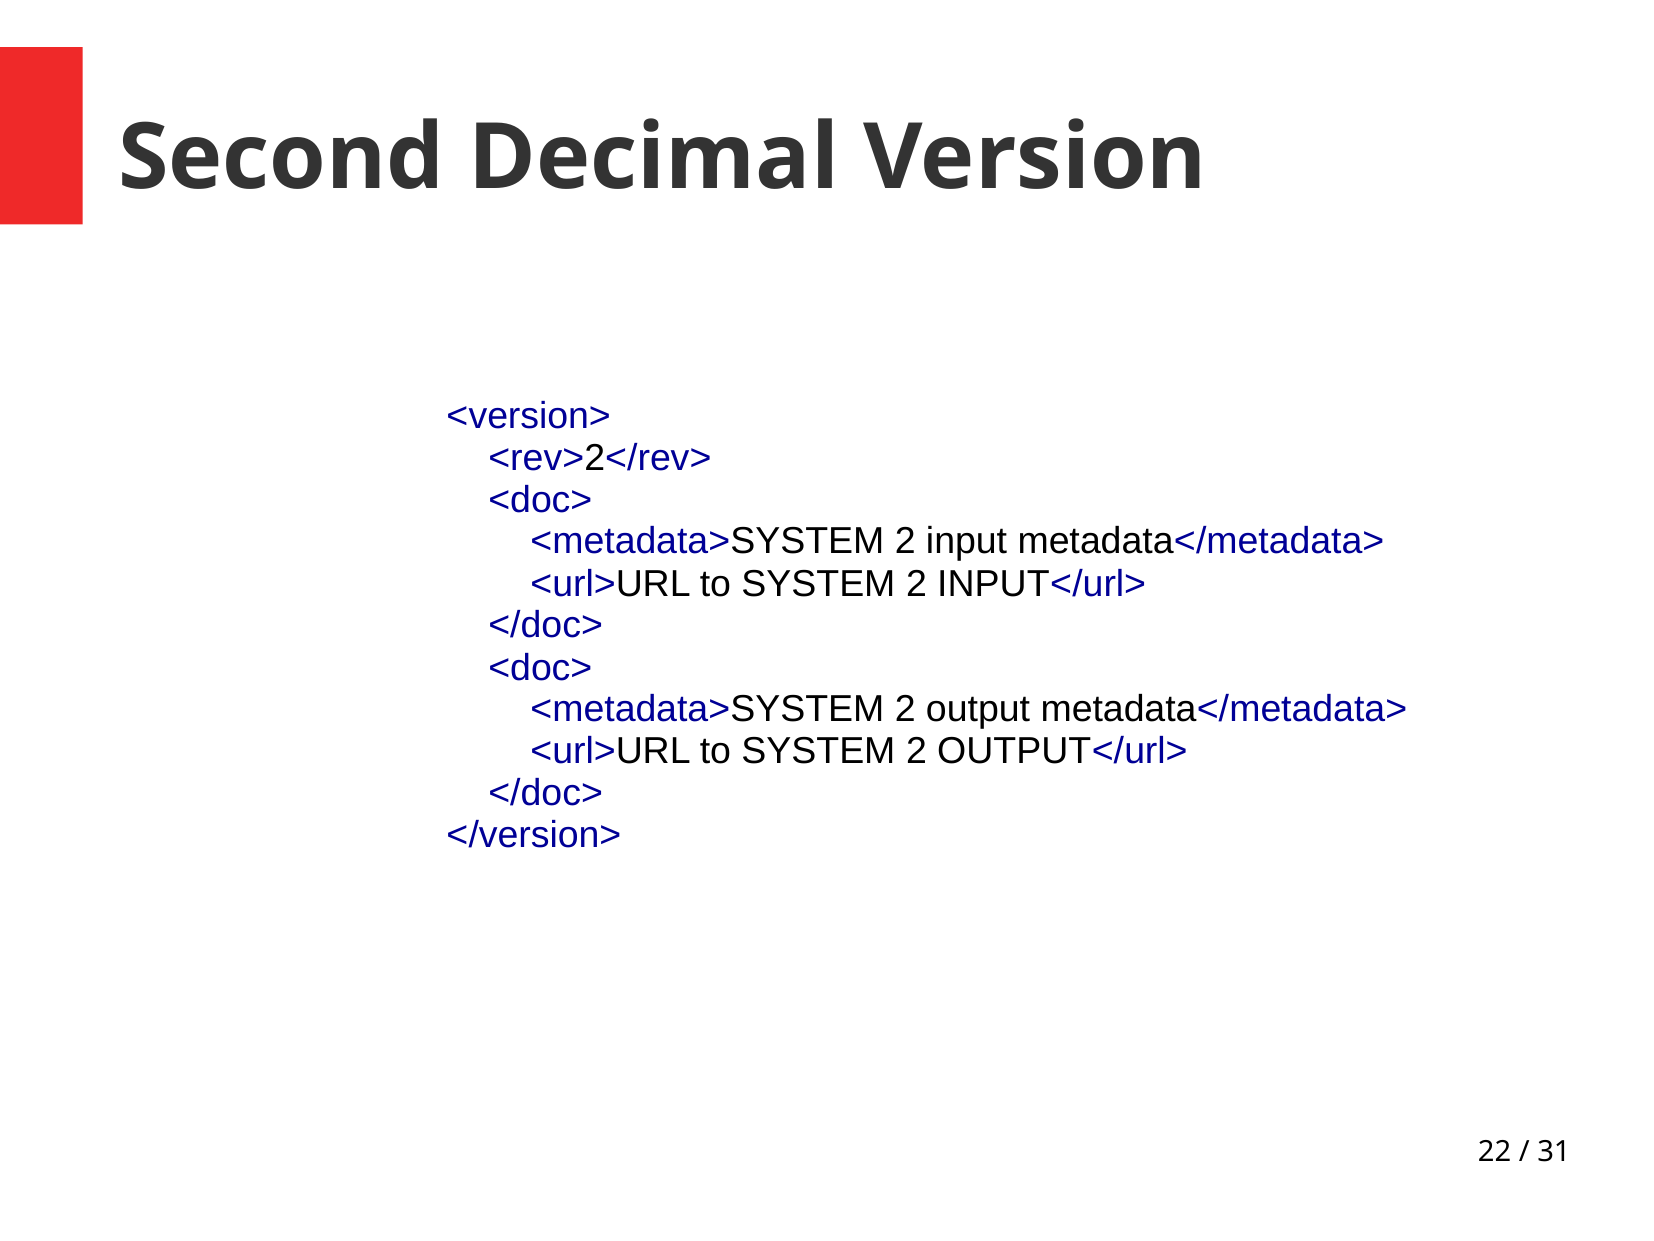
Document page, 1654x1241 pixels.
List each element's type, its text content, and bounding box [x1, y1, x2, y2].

title Second Decimal Version [118, 49, 1571, 257]
text_box <version> <rev>2</rev> <doc> <metadata>SYSTEM 2 input metadata</metadata> <url>URL to SYSTEM 2 INPUT</url> </doc> <doc> <metadata>SYSTEM 2 output metadata</metadata> <url>URL to SYSTEM 2 OUTPUT</url> </doc> </version> [263, 386, 1423, 864]
